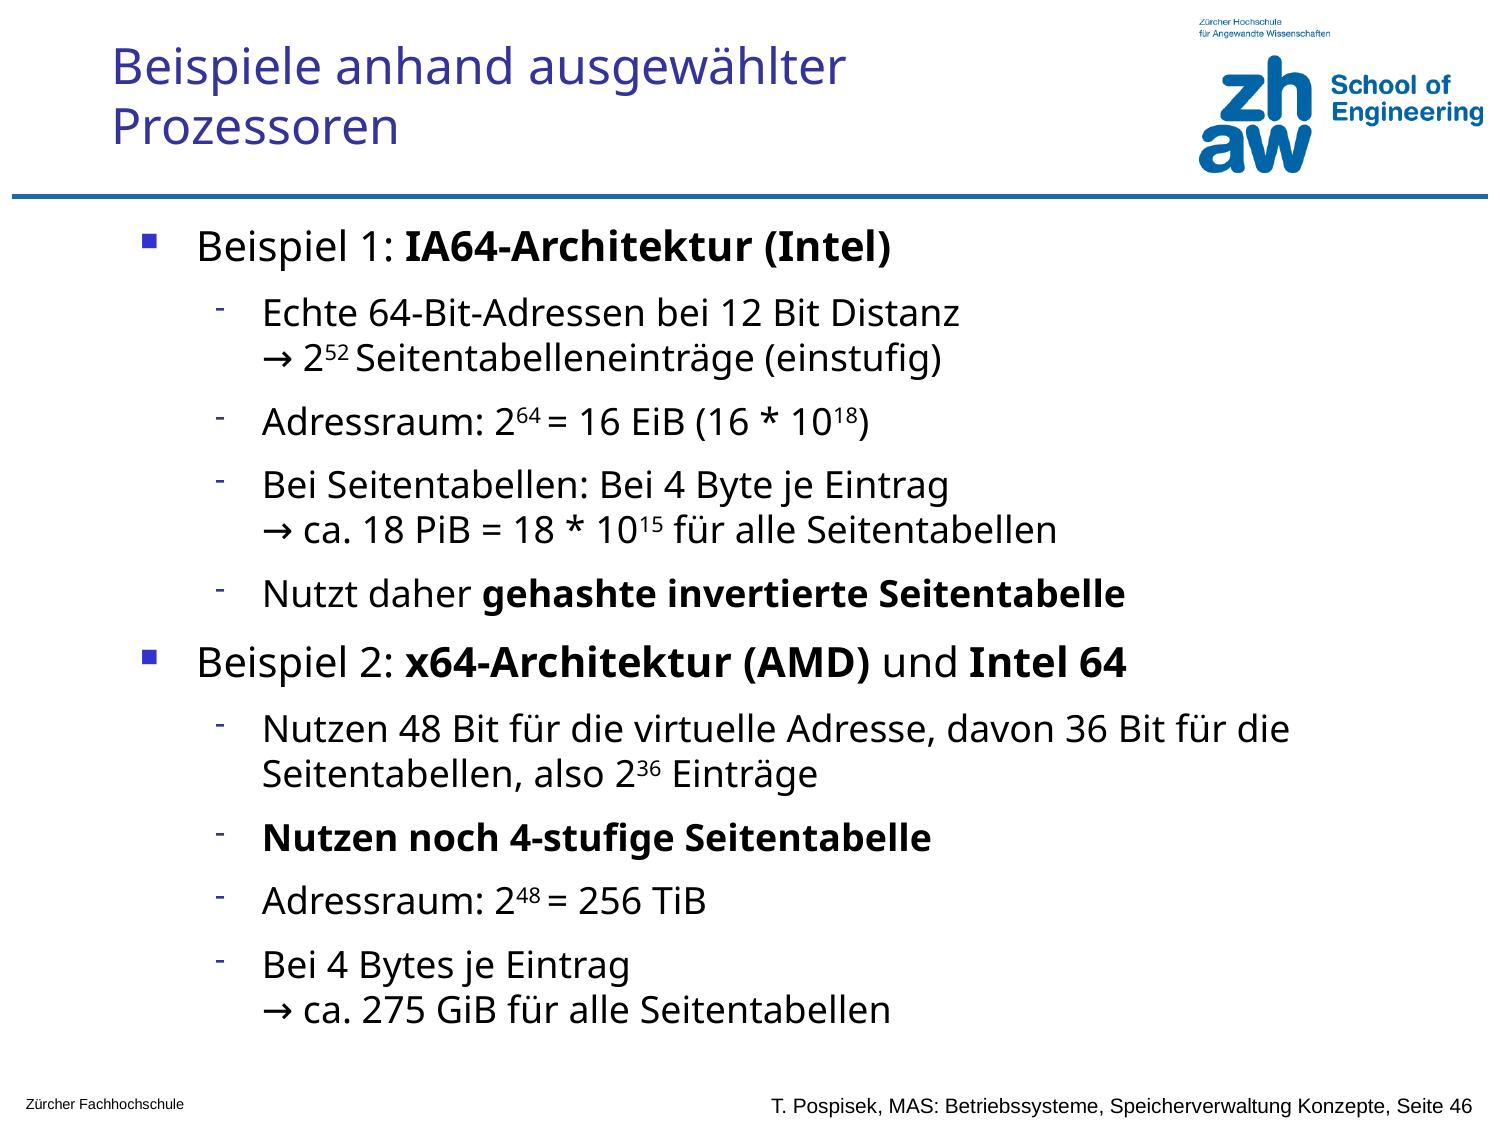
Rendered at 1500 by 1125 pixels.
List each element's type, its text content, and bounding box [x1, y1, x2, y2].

picture [1199, 19, 1483, 173]
title Beispiele anhand ausgewählter Prozessoren [96, 50, 1158, 163]
list Beispiel 1: IA64-Architektur (Intel) Echte 64-Bit-Adressen bei 12 Bit Distanz → 252 Seitentabelleneinträge (einstufig) Adressraum: 264 = 16 EiB (16 * 1018) Bei Seitentabellen: Bei 4 Byte je Eintrag → ca. 18 PiB = 18 * 1015 für alle Seitentabellen Nutzt daher gehashte invertierte Seitentabelle Beispiel 2: x64-Architektur (AMD) und Intel 64 Nutzen 48 Bit für die virtuelle Adresse, davon 36 Bit für die Seitentabellen, also 236 Einträge Nutzen noch 4-stufige Seitentabelle Adressraum: 248 = 256 TiB Bei 4 Bytes je Eintrag → ca. 275 GiB für alle Seitentabellen [125, 212, 1350, 1035]
